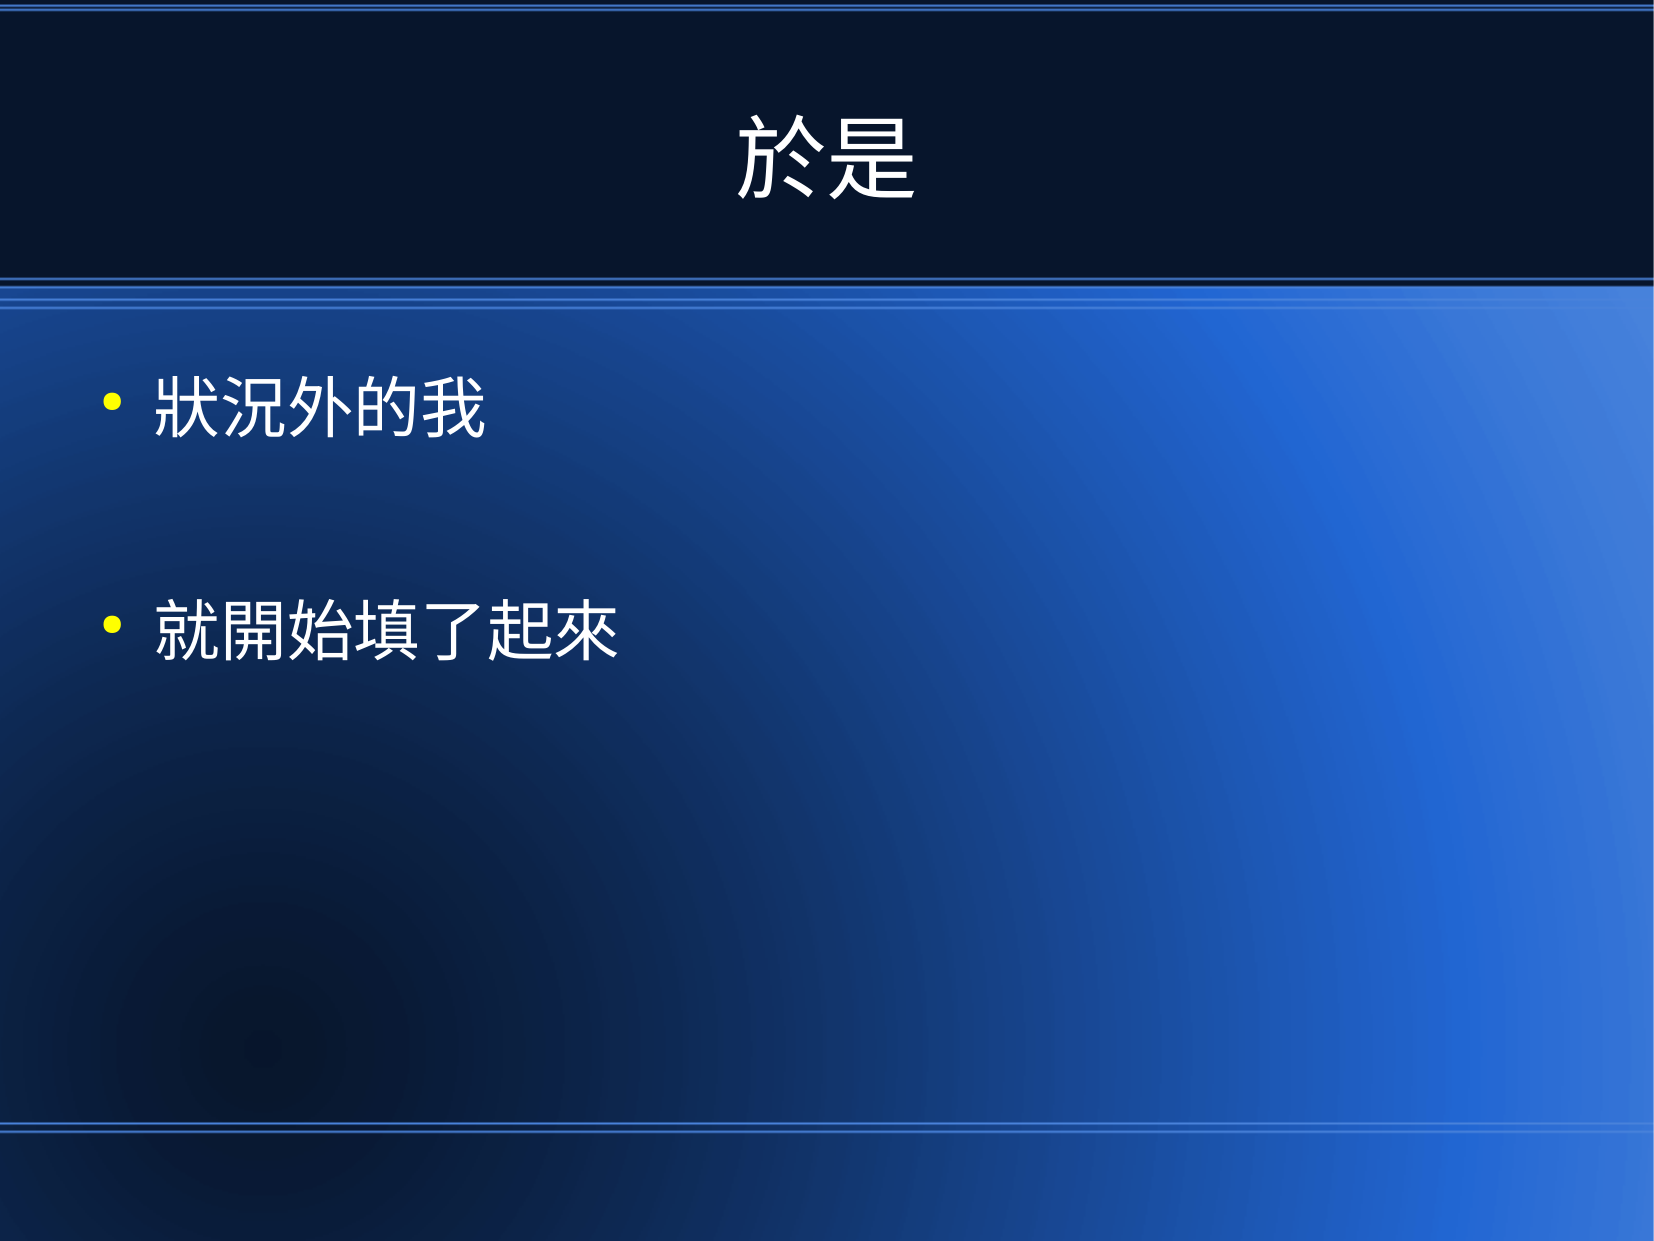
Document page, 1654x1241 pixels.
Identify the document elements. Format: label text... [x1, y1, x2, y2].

list 狀況外的我 就開始填了起來 [82, 355, 1571, 1075]
picture [0, 0, 1654, 1241]
title 於是 [82, 49, 1571, 257]
